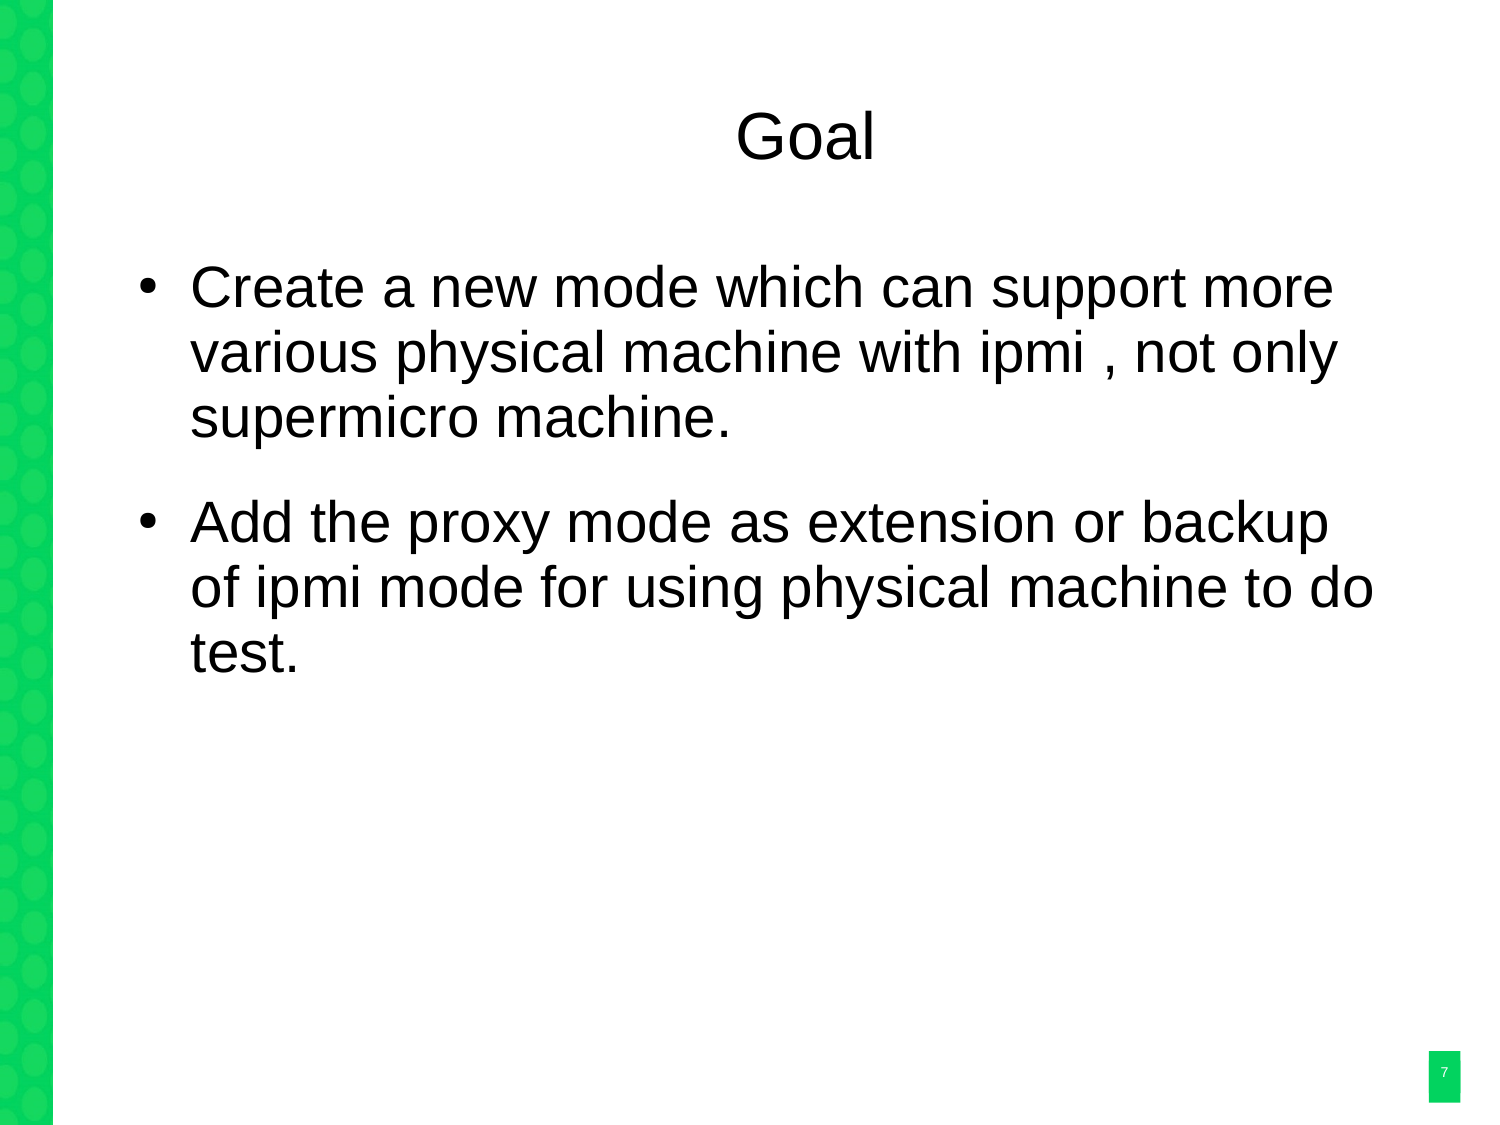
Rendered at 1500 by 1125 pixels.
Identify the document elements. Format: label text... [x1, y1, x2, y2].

list Create a new mode which can support more various physical machine with ipmi , not only supermicro machine. Add the proxy mode as extension or backup of ipmi mode for using physical machine to do test. [120, 254, 1394, 796]
title Goal [143, 94, 1397, 180]
text_box <number> [1428, 1051, 1461, 1094]
picture [0, 0, 61, 1125]
